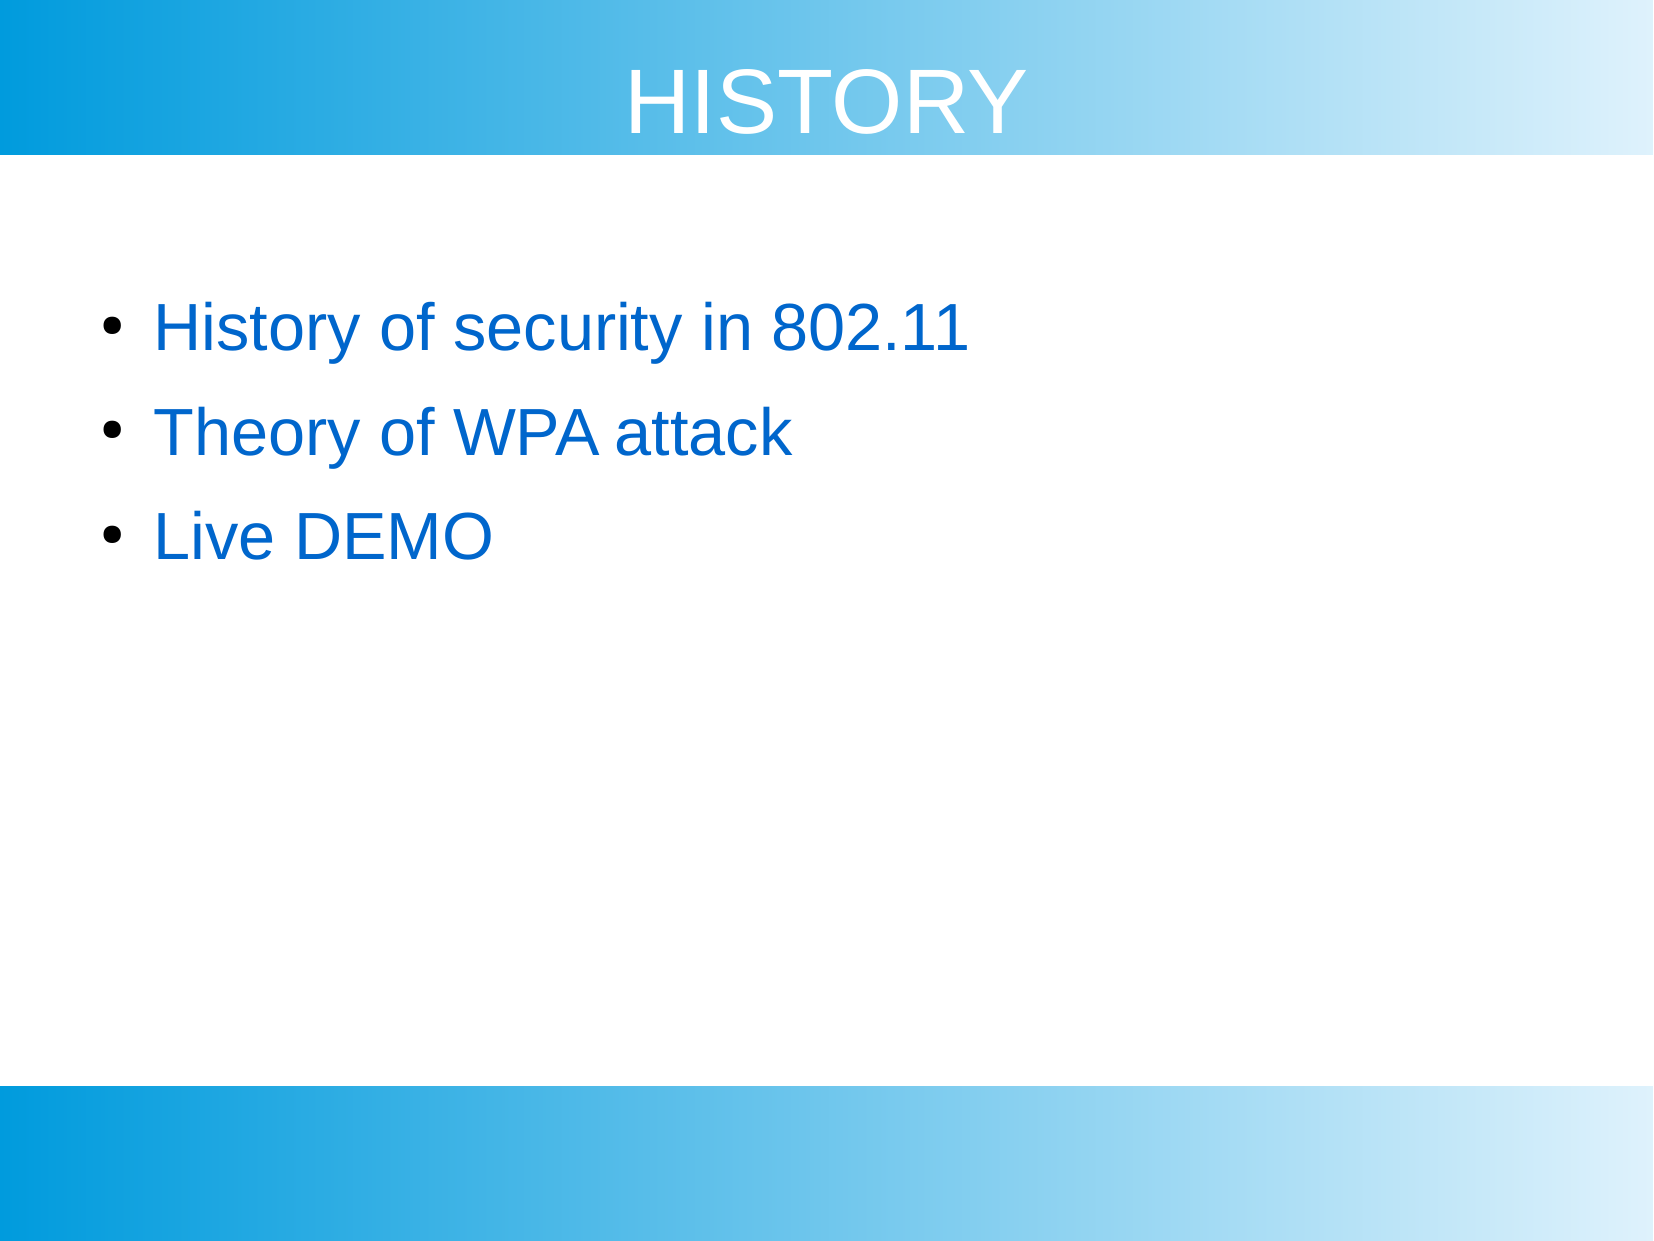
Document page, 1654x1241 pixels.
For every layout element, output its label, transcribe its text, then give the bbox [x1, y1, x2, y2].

list History of security in 802.11 Theory of WPA attack Live DEMO [82, 290, 1571, 1010]
title HISTORY [82, 49, 1571, 155]
